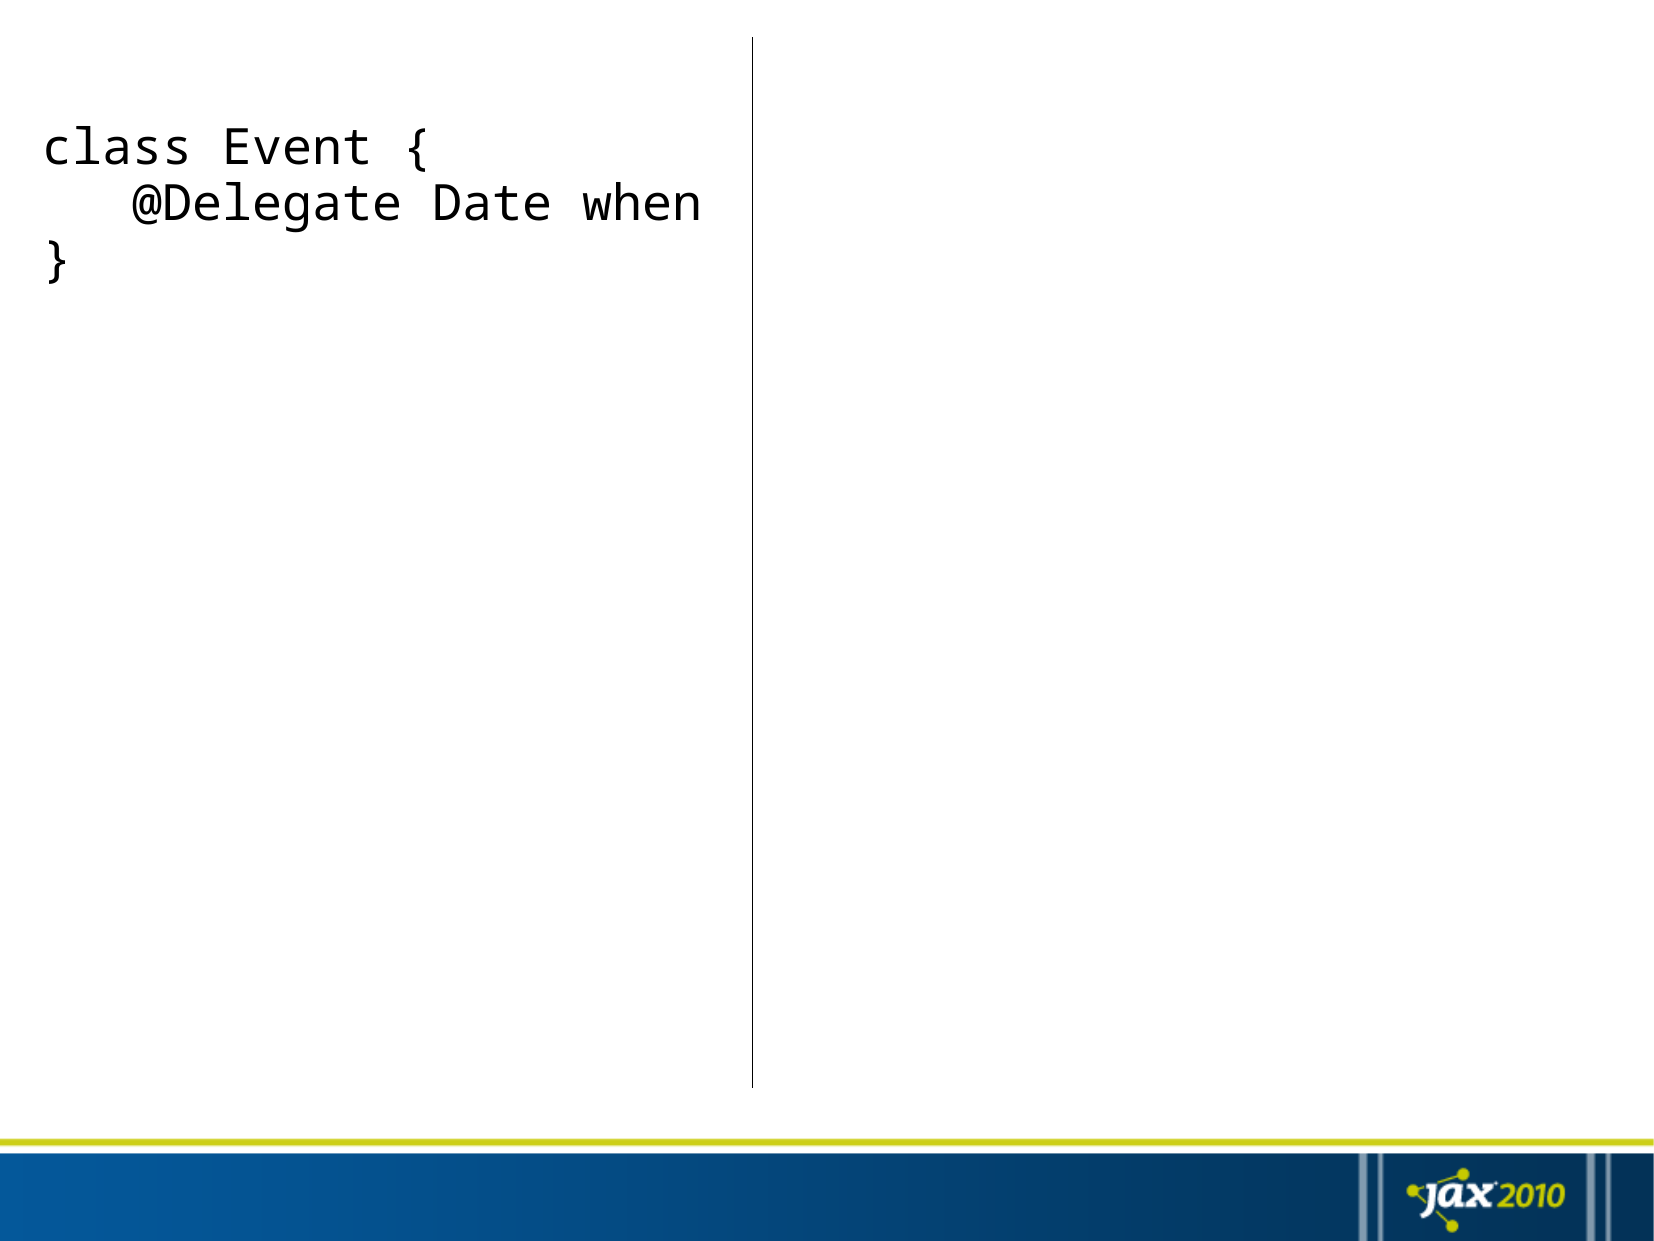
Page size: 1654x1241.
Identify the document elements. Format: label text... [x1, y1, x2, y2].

text_box class Event { @Delegate Date when } [27, 112, 808, 1088]
picture [0, 0, 1654, 1241]
